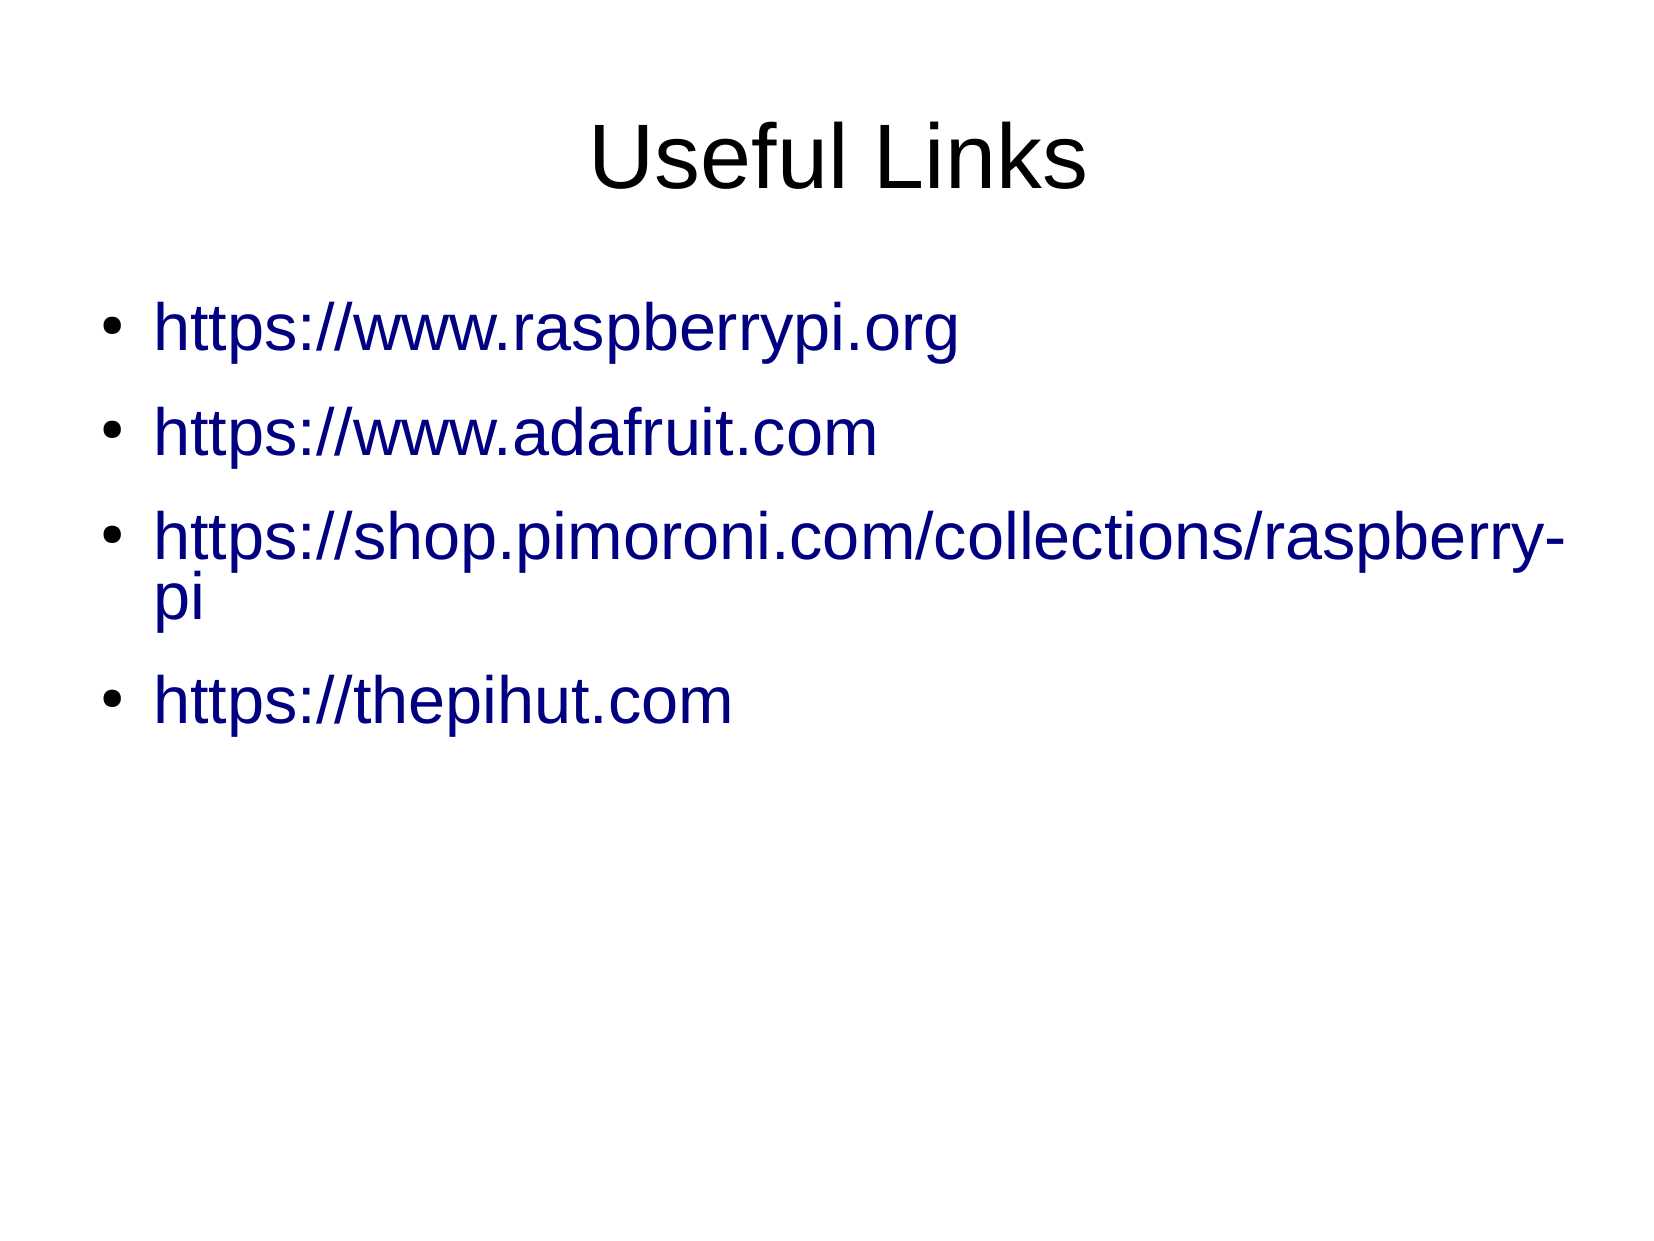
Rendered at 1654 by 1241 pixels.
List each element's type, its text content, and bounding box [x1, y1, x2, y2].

title Useful Links [94, 52, 1583, 260]
list https://www.raspberrypi.org https://www.adafruit.com https://shop.pimoroni.com/collections/raspberry-pi https://thepihut.com [82, 290, 1571, 1010]
